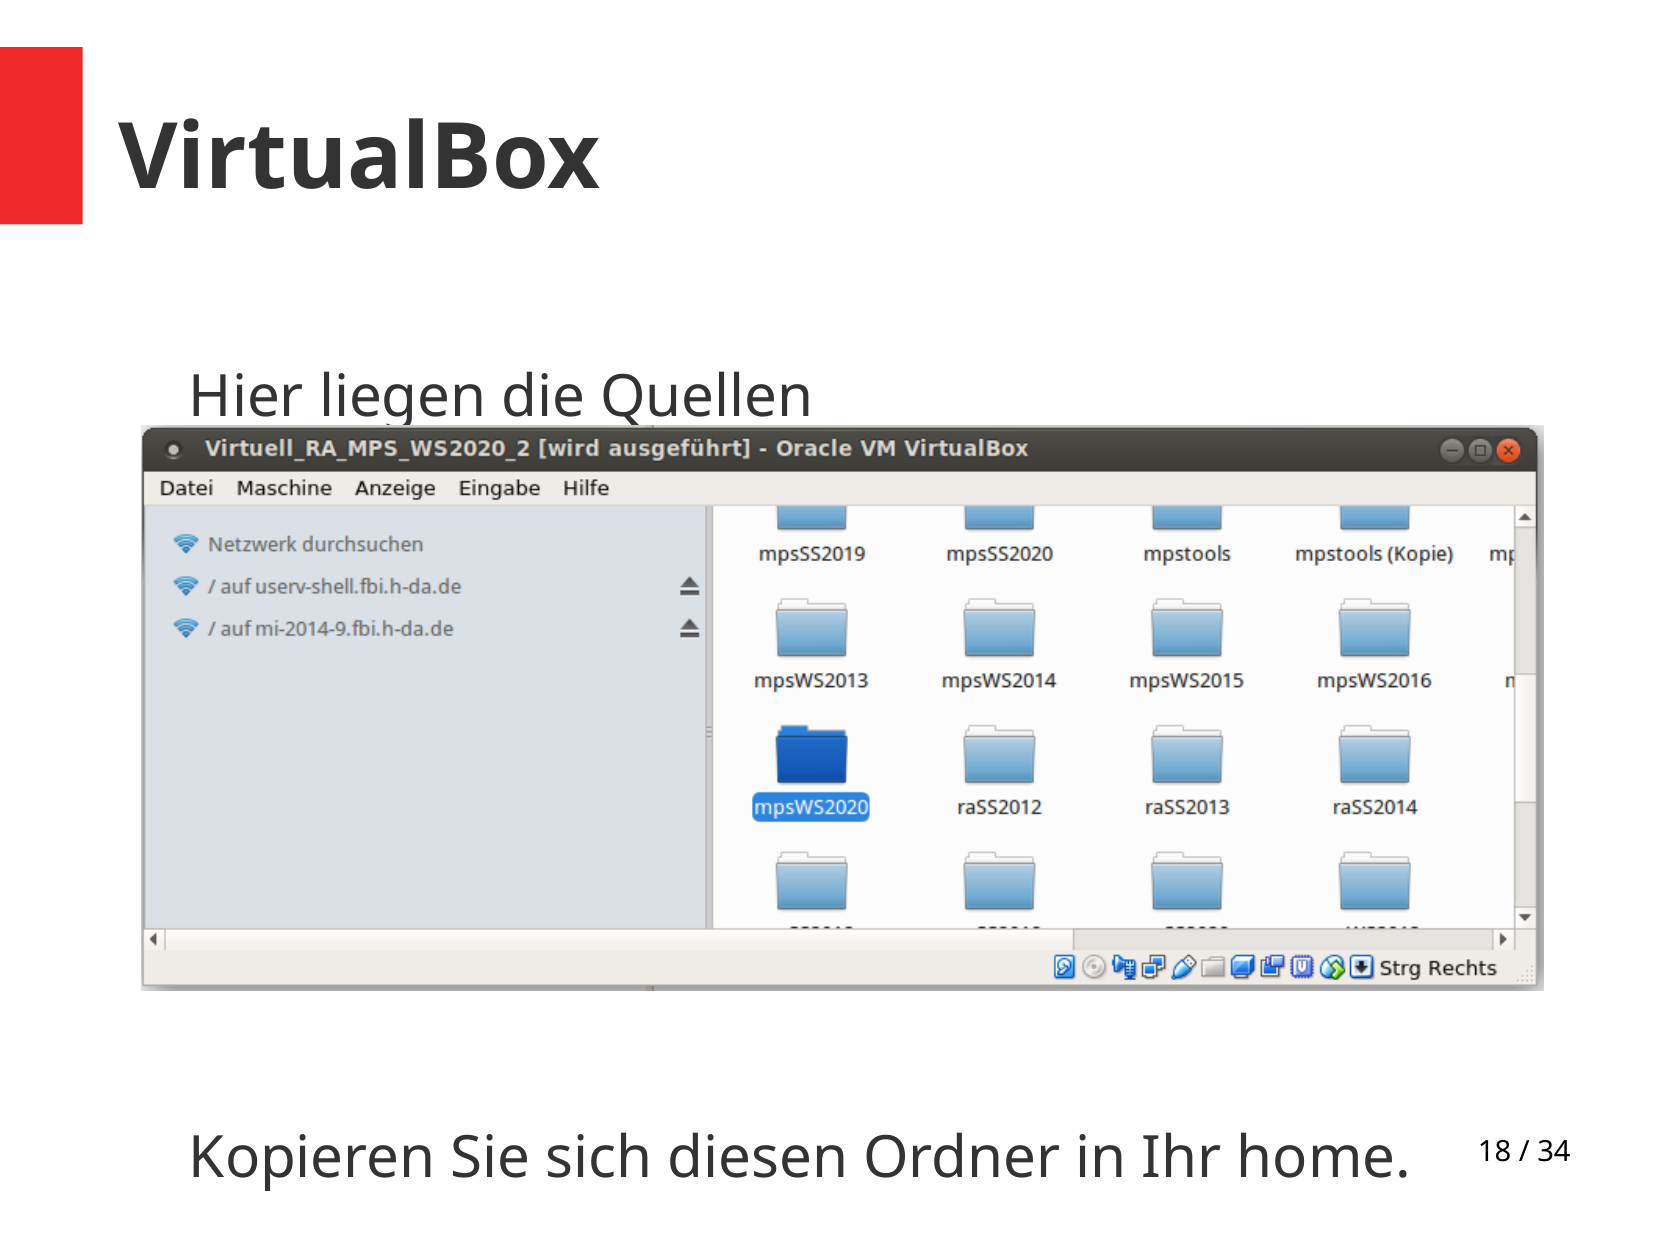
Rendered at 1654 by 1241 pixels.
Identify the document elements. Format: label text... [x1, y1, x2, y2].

title VirtualBox [118, 49, 1571, 257]
list Hier liegen die Quellen Kopieren Sie sich diesen Ordner in Ihr home. [118, 354, 1536, 1074]
picture [141, 425, 1544, 991]
